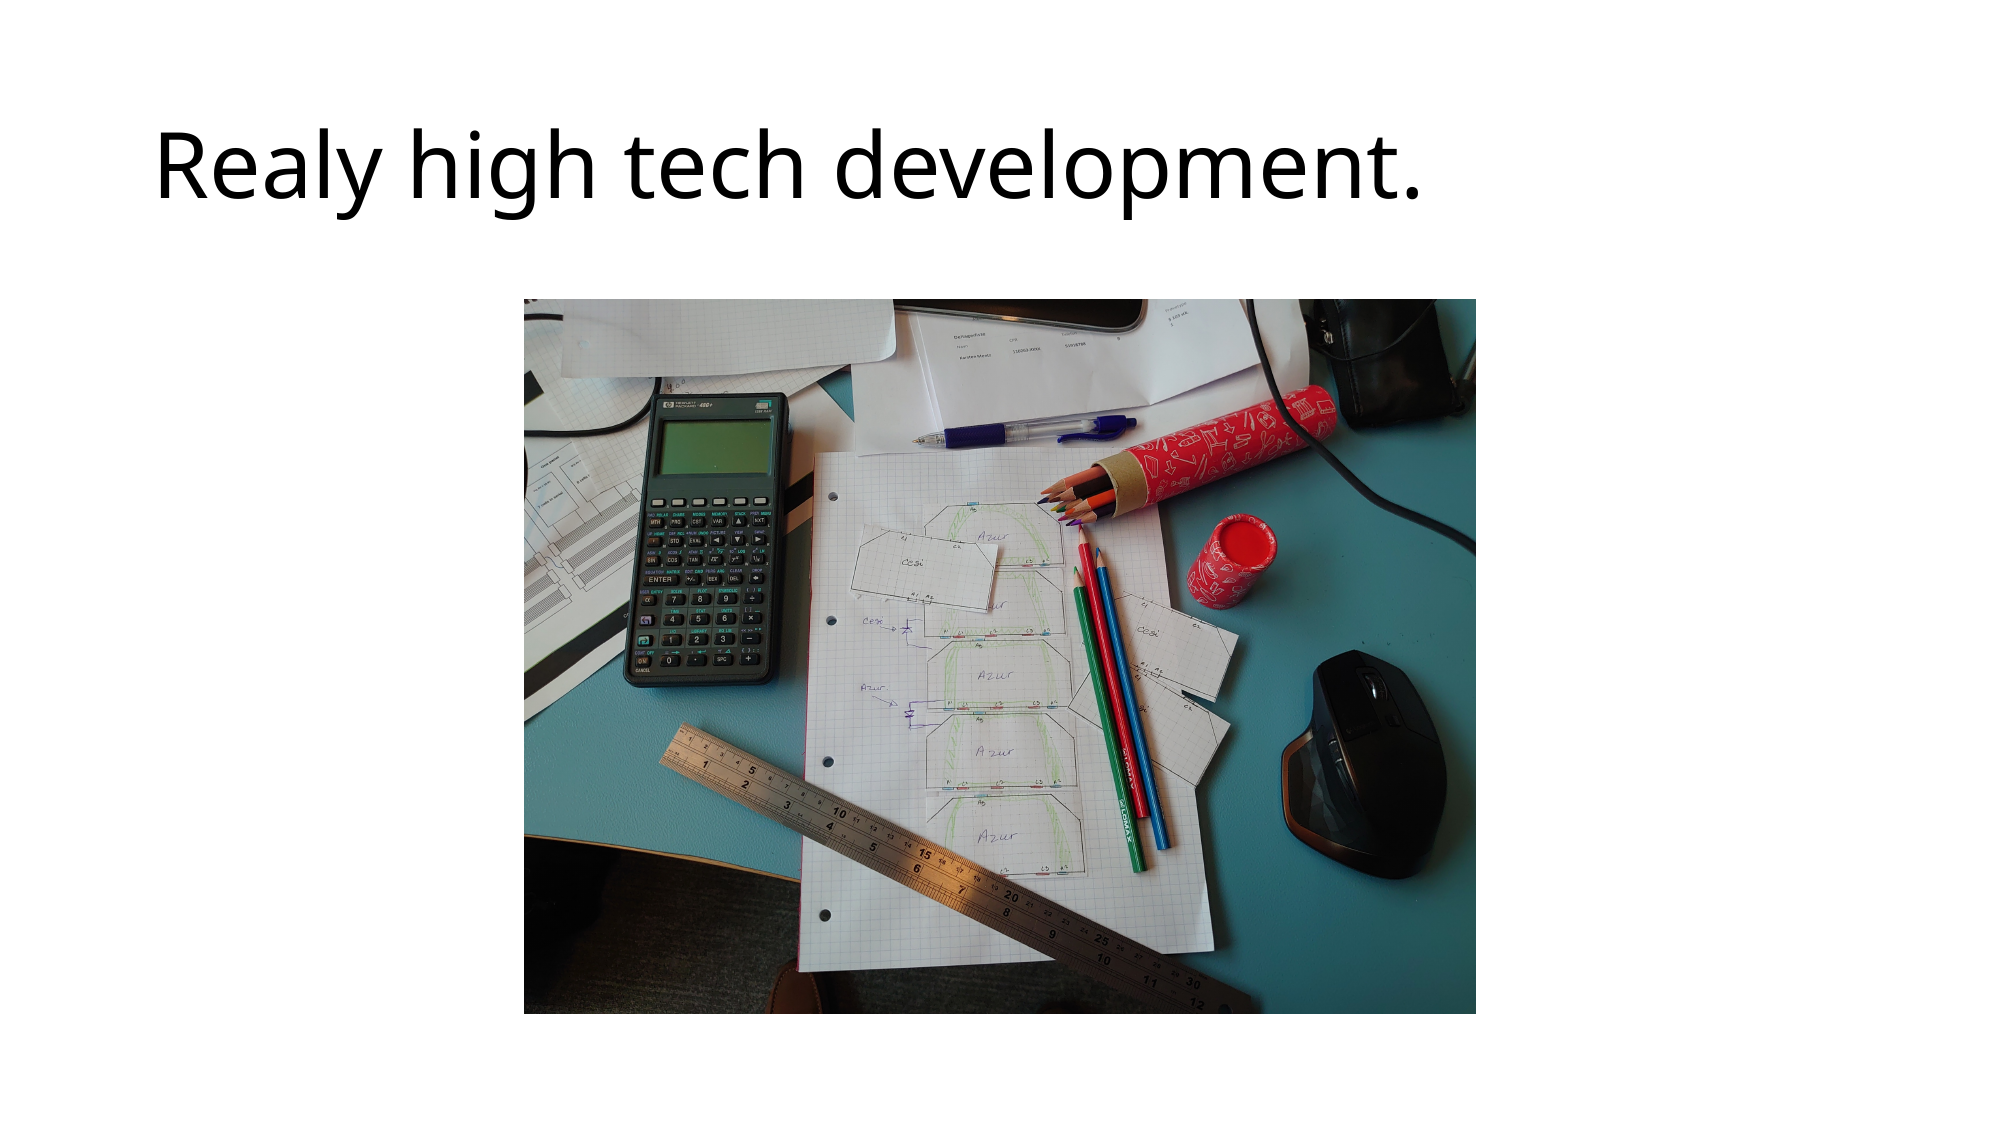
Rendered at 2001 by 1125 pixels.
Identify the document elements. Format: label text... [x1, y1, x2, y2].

picture [524, 299, 1476, 1014]
title Realy high tech development. [137, 59, 1863, 278]
